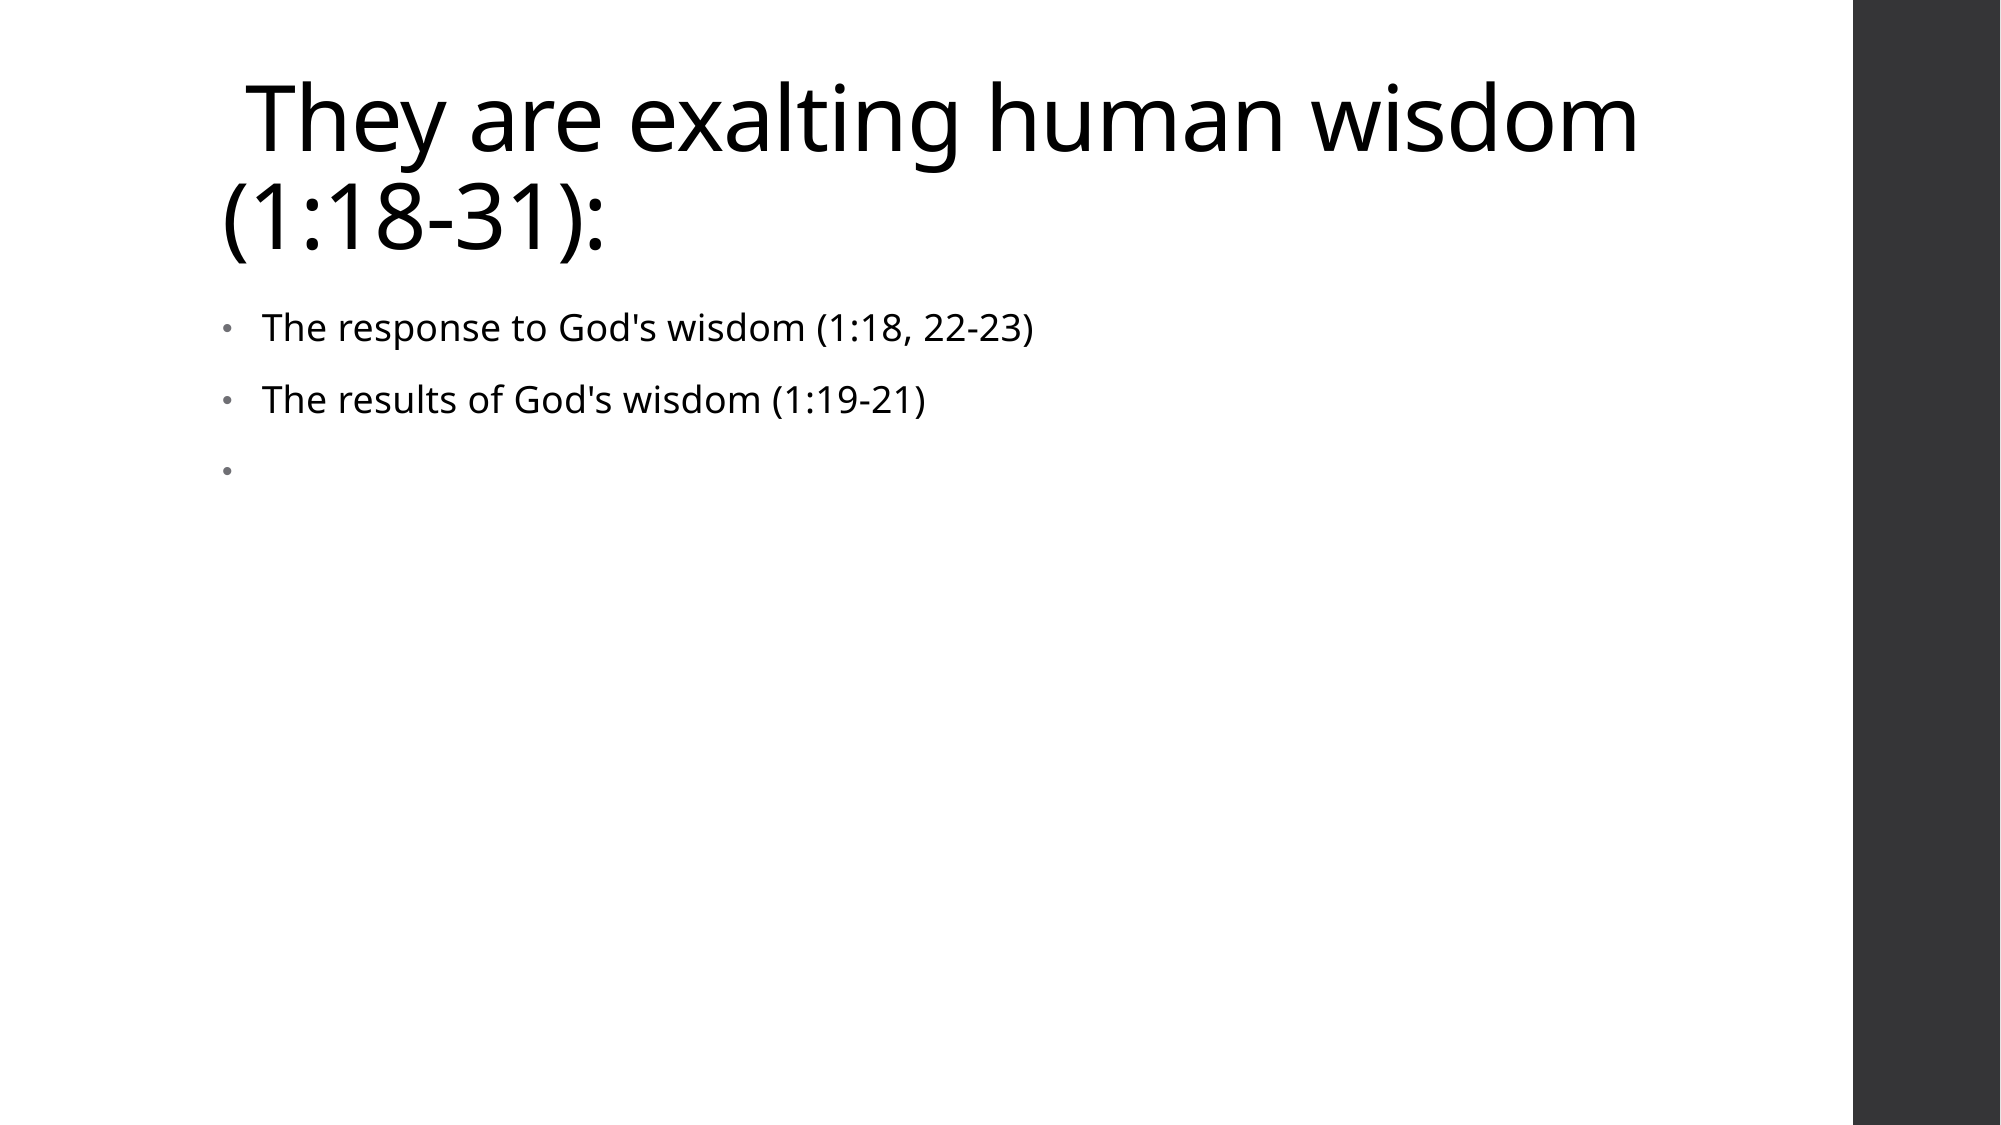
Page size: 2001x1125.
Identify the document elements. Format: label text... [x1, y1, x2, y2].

title They are exalting human wisdom (1:18-31): [206, 60, 1797, 278]
list The response to God's wisdom (1:18, 22-23) The results of God's wisdom (1:19-21) [206, 299, 1617, 1014]
